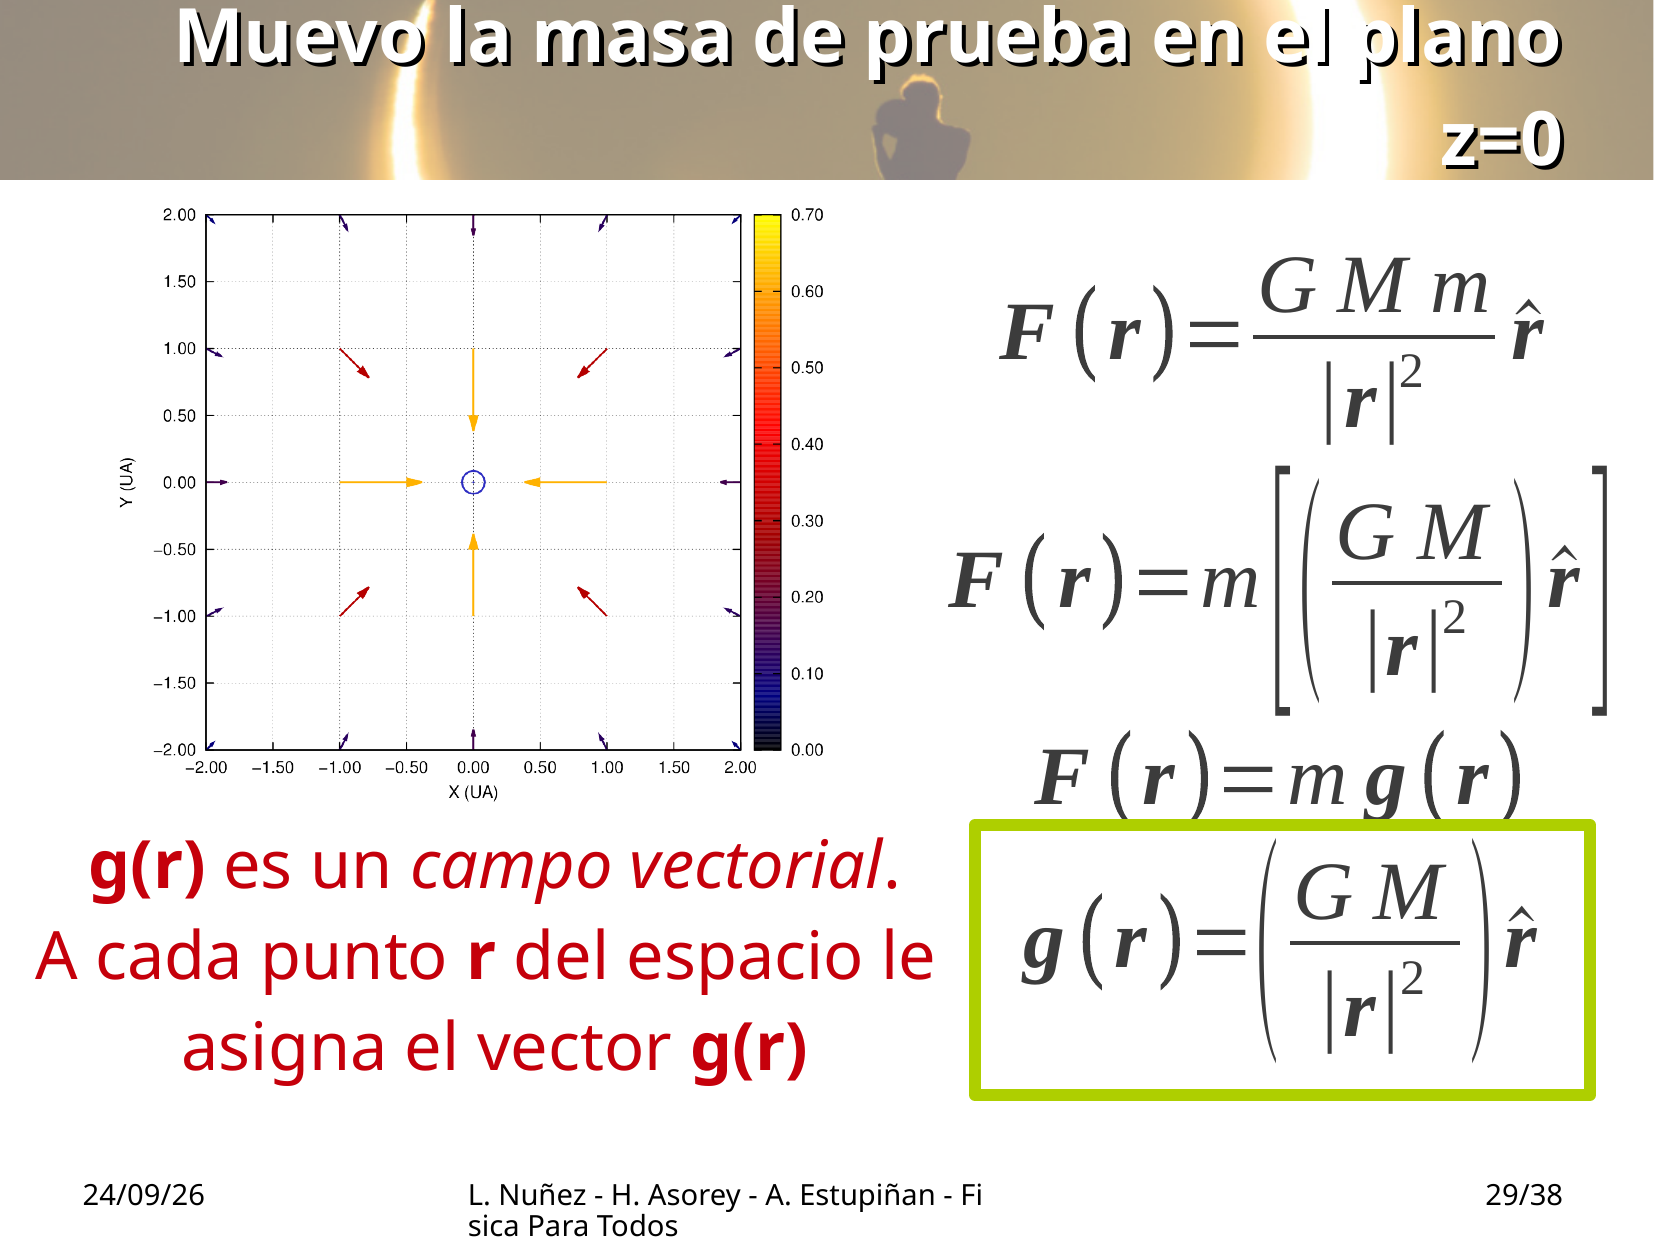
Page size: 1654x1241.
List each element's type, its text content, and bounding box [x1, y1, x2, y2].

text_box g(r) es un campo vectorial. A cada punto r del espacio le asigna el vector g(r) [20, 810, 933, 1059]
chart [981, 831, 1584, 1069]
chart [939, 462, 1621, 1069]
picture [60, 194, 930, 804]
title Muevo la masa de prueba en el plano z=0 [75, 19, 1564, 151]
picture [0, 0, 1654, 180]
chart [990, 238, 1555, 451]
